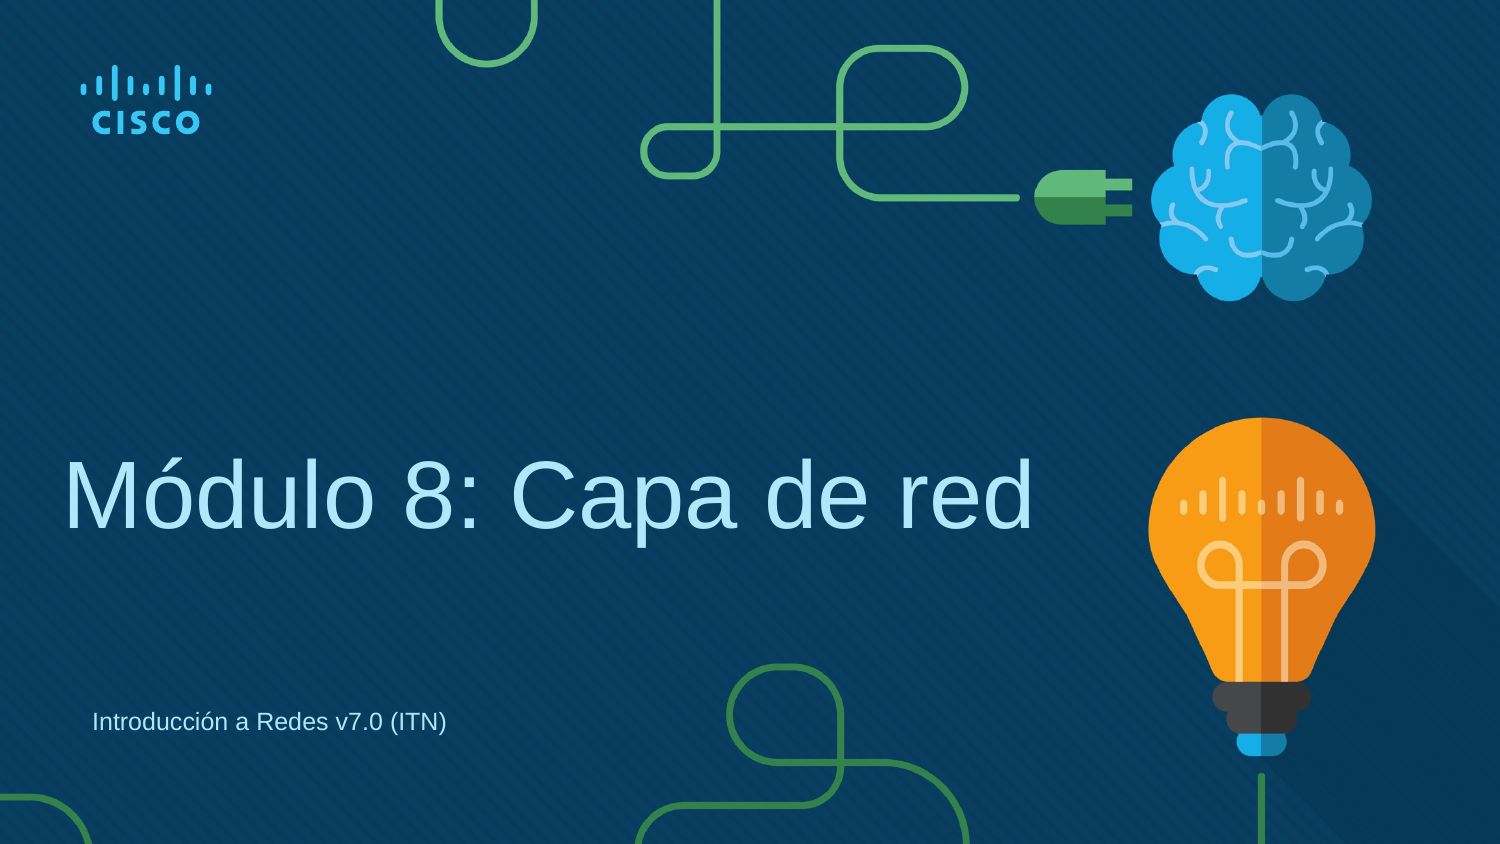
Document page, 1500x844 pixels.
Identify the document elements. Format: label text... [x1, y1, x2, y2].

subtitle Introducción a Redes v7.0 (ITN) [77, 624, 466, 773]
picture [0, 0, 1500, 844]
title Módulo 8: Capa de red [47, 348, 1235, 558]
